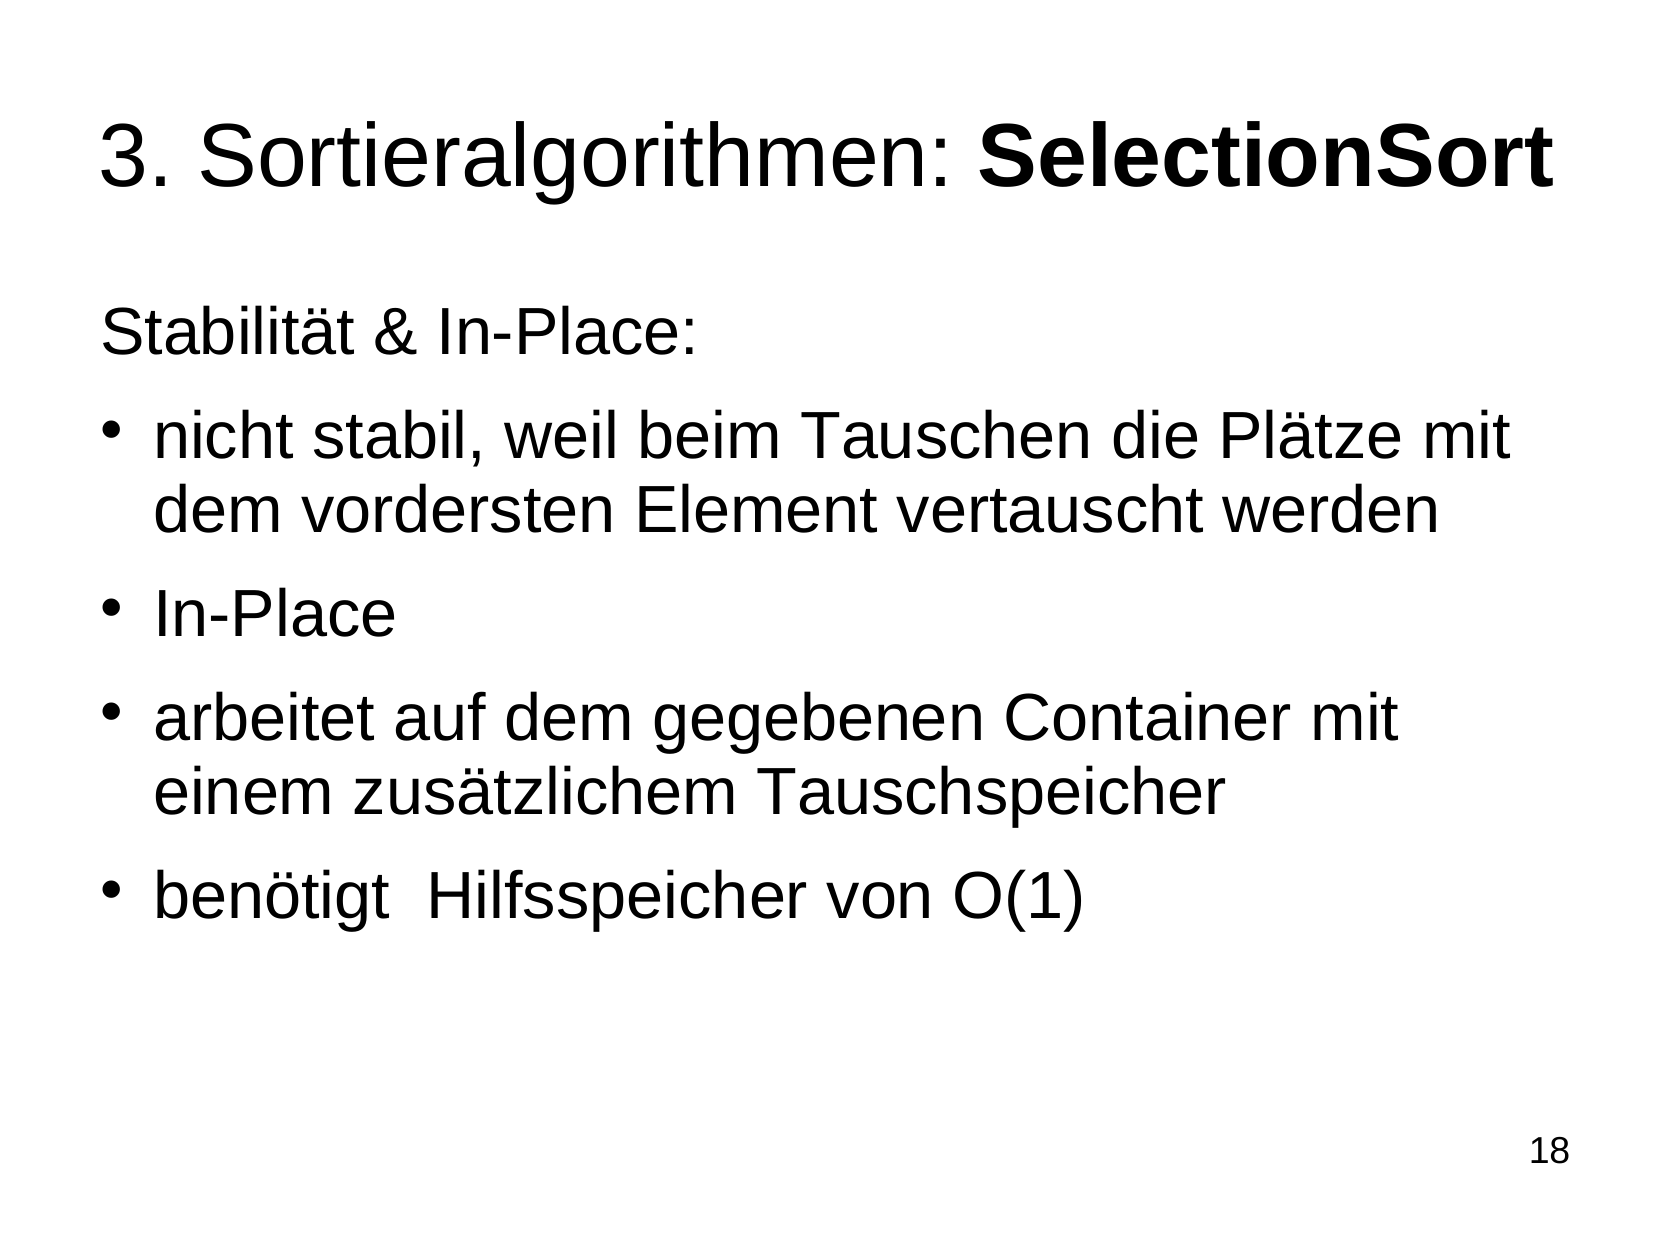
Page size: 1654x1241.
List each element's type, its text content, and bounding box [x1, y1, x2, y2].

title 3. Sortieralgorithmen: SelectionSort [82, 49, 1571, 257]
list Stabilität & In-Place: nicht stabil, weil beim Tauschen die Plätze mit dem vordersten Element vertauscht werden In-Place arbeitet auf dem gegebenen Container mit einem zusätzlichem Tauschspeicher benötigt Hilfsspeicher von O(1) [82, 290, 1571, 1109]
